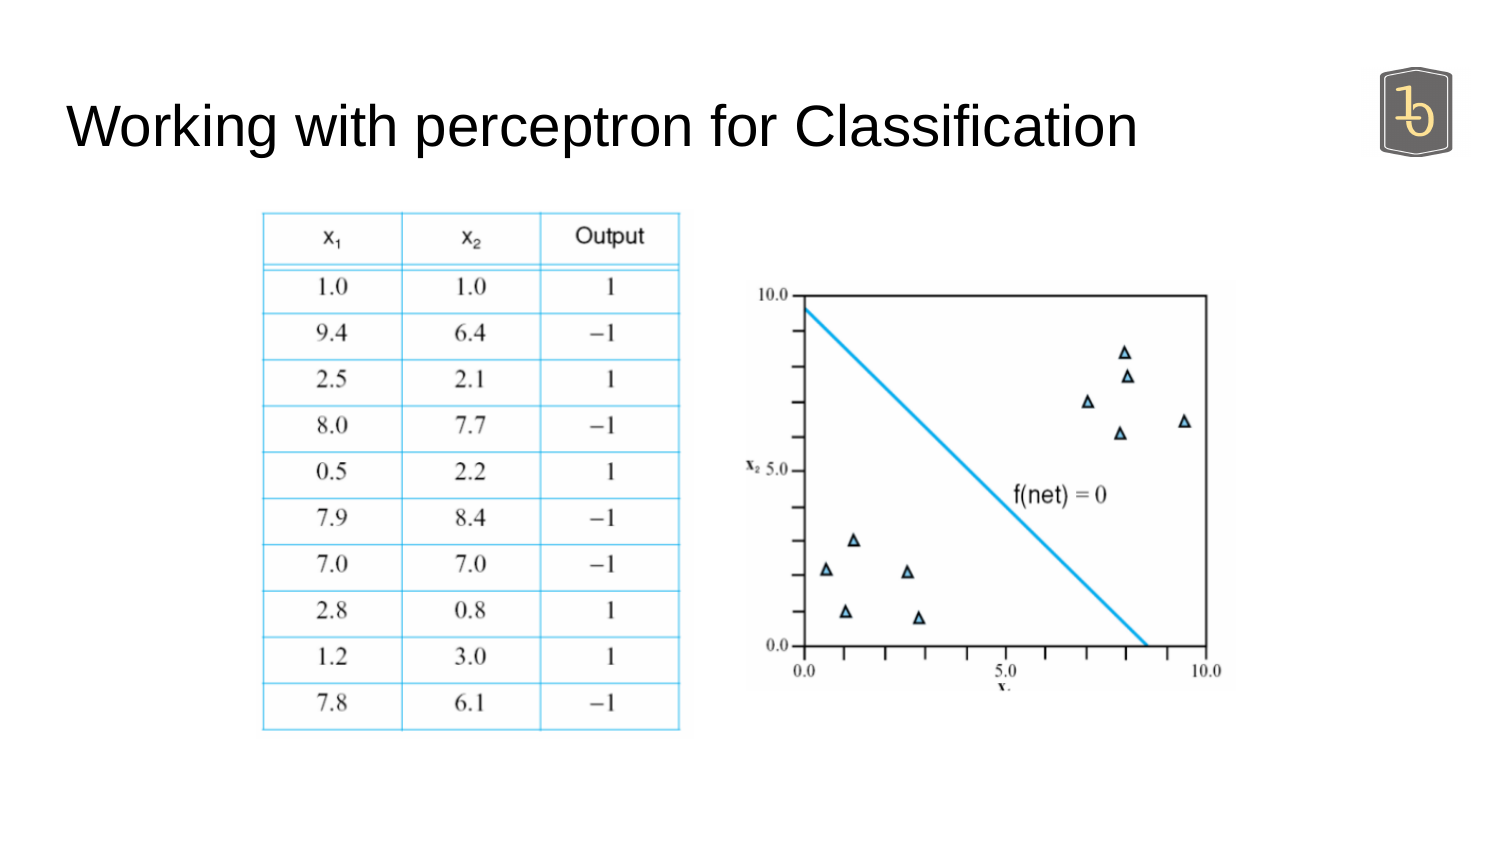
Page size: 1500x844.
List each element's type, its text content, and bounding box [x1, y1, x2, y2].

picture [1361, 67, 1471, 157]
picture [249, 188, 1250, 750]
title Working with perceptron for Classification [51, 72, 1449, 167]
